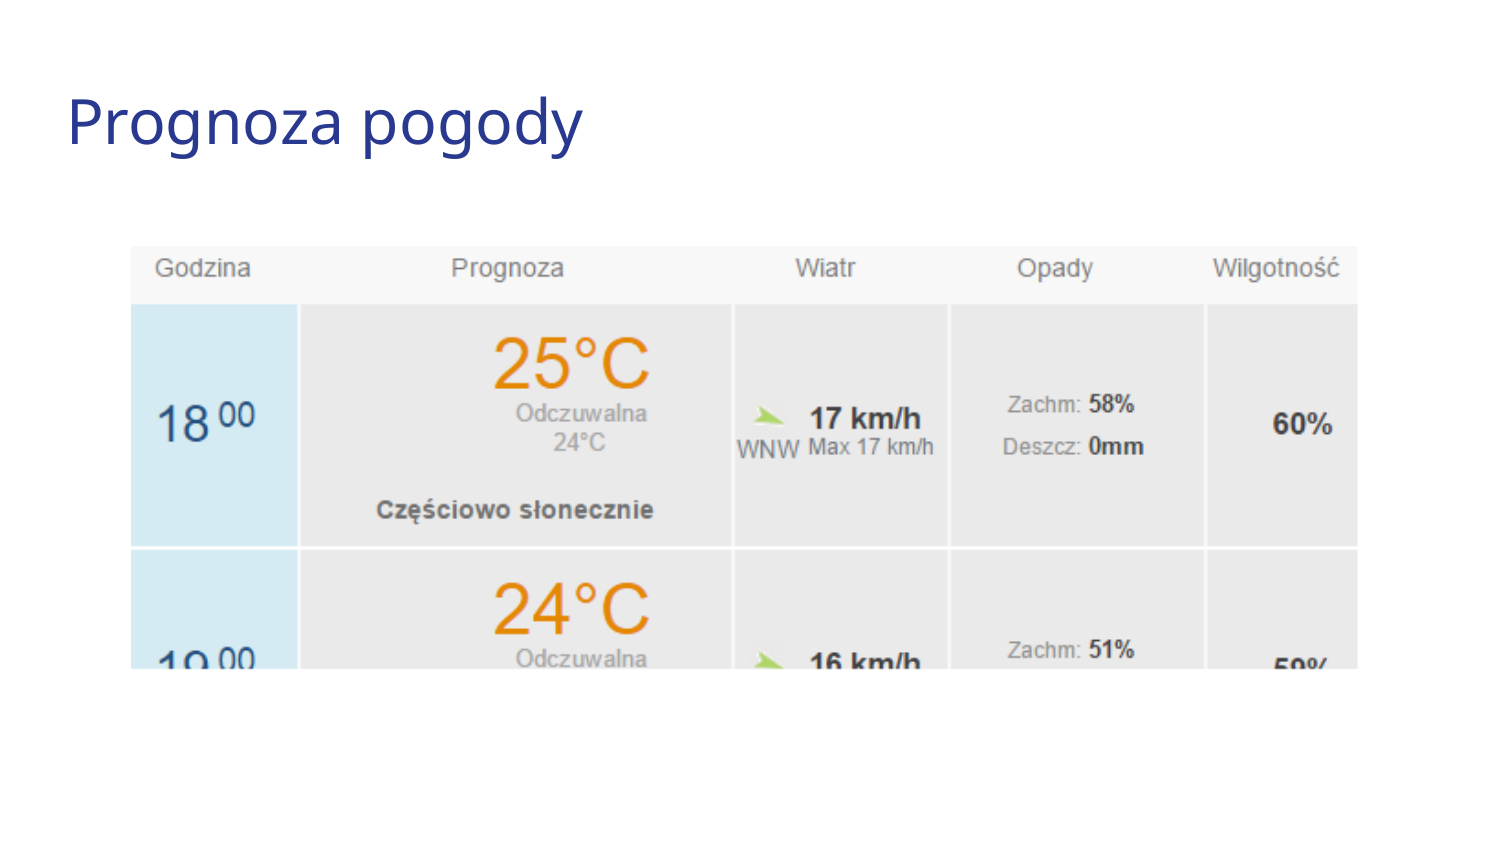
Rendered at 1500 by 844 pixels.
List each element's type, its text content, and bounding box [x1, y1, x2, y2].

picture [131, 246, 1369, 673]
title Prognoza pogody [51, 67, 1449, 167]
